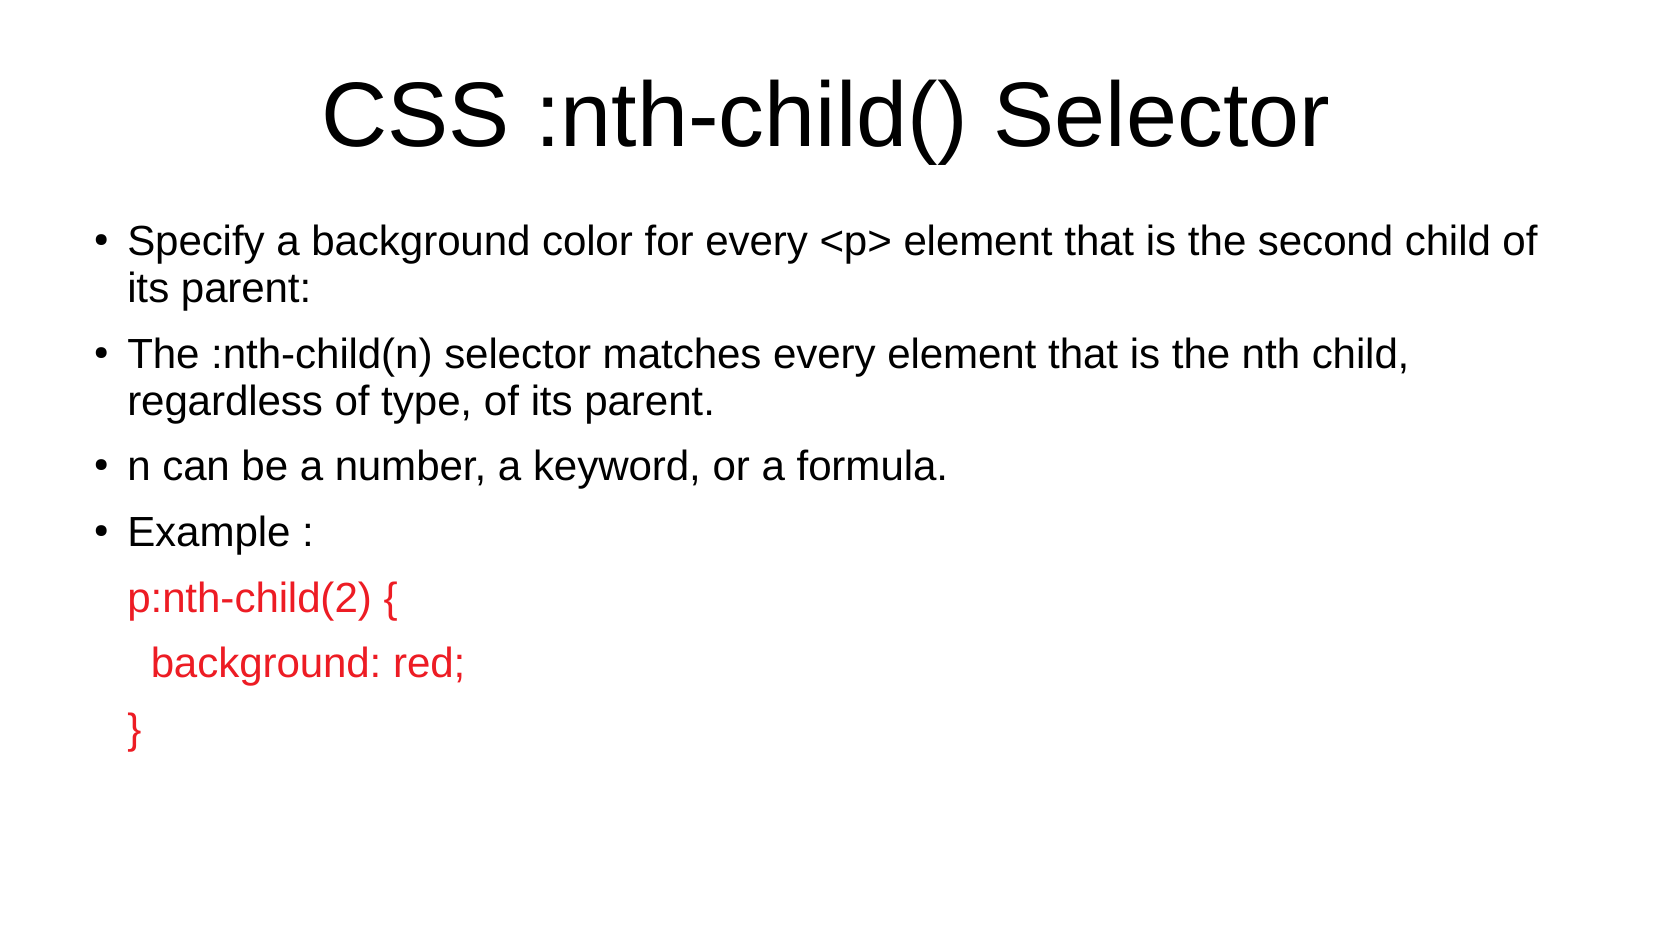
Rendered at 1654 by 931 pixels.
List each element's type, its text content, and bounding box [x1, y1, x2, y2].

title CSS :nth-child() Selector [82, 37, 1571, 193]
list Specify a background color for every <p> element that is the second child of its parent: The :nth-child(n) selector matches every element that is the nth child, regardless of type, of its parent. n can be a number, a keyword, or a formula. Example : p:nth-child(2) { background: red; } [82, 217, 1571, 758]
